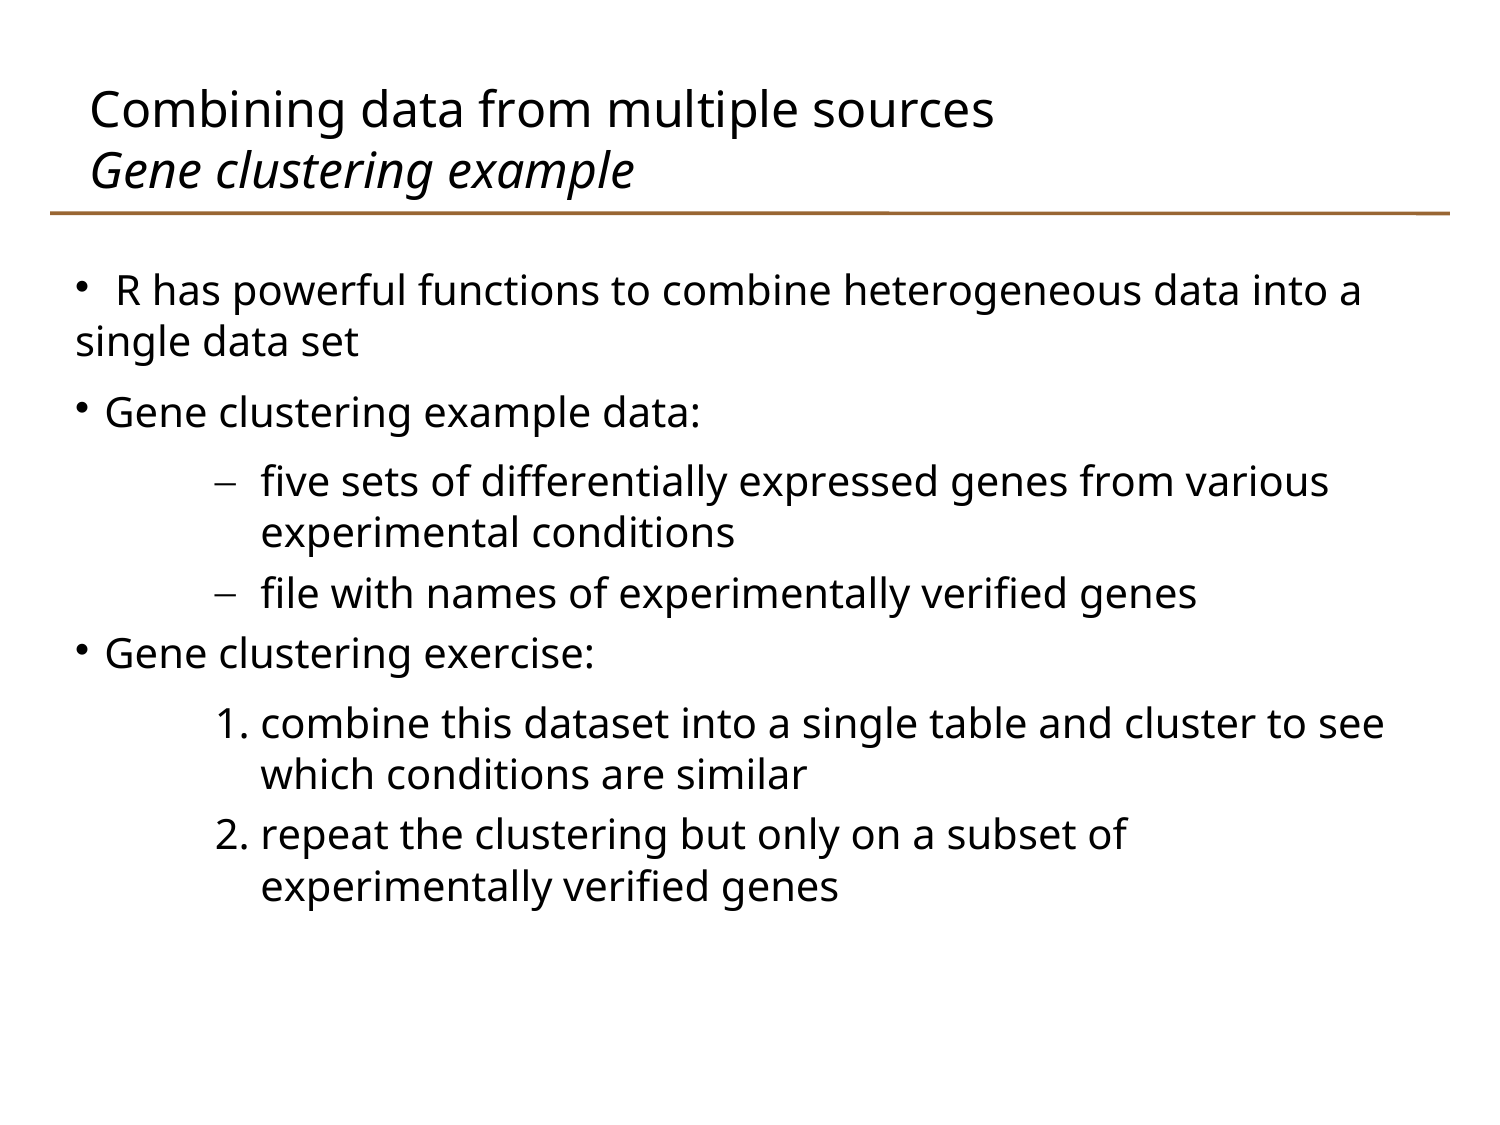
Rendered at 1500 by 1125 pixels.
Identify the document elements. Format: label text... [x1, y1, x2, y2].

text_box R has powerful functions to combine heterogeneous data into a single data set Gene clustering example data: five sets of differentially expressed genes from various experimental conditions file with names of experimentally verified genes Gene clustering exercise: combine this dataset into a single table and cluster to see which conditions are similar repeat the clustering but only on a subset of experimentally verified genes [74, 263, 1424, 1004]
text_box Combining data from multiple sources Gene clustering example [74, 36, 1424, 239]
